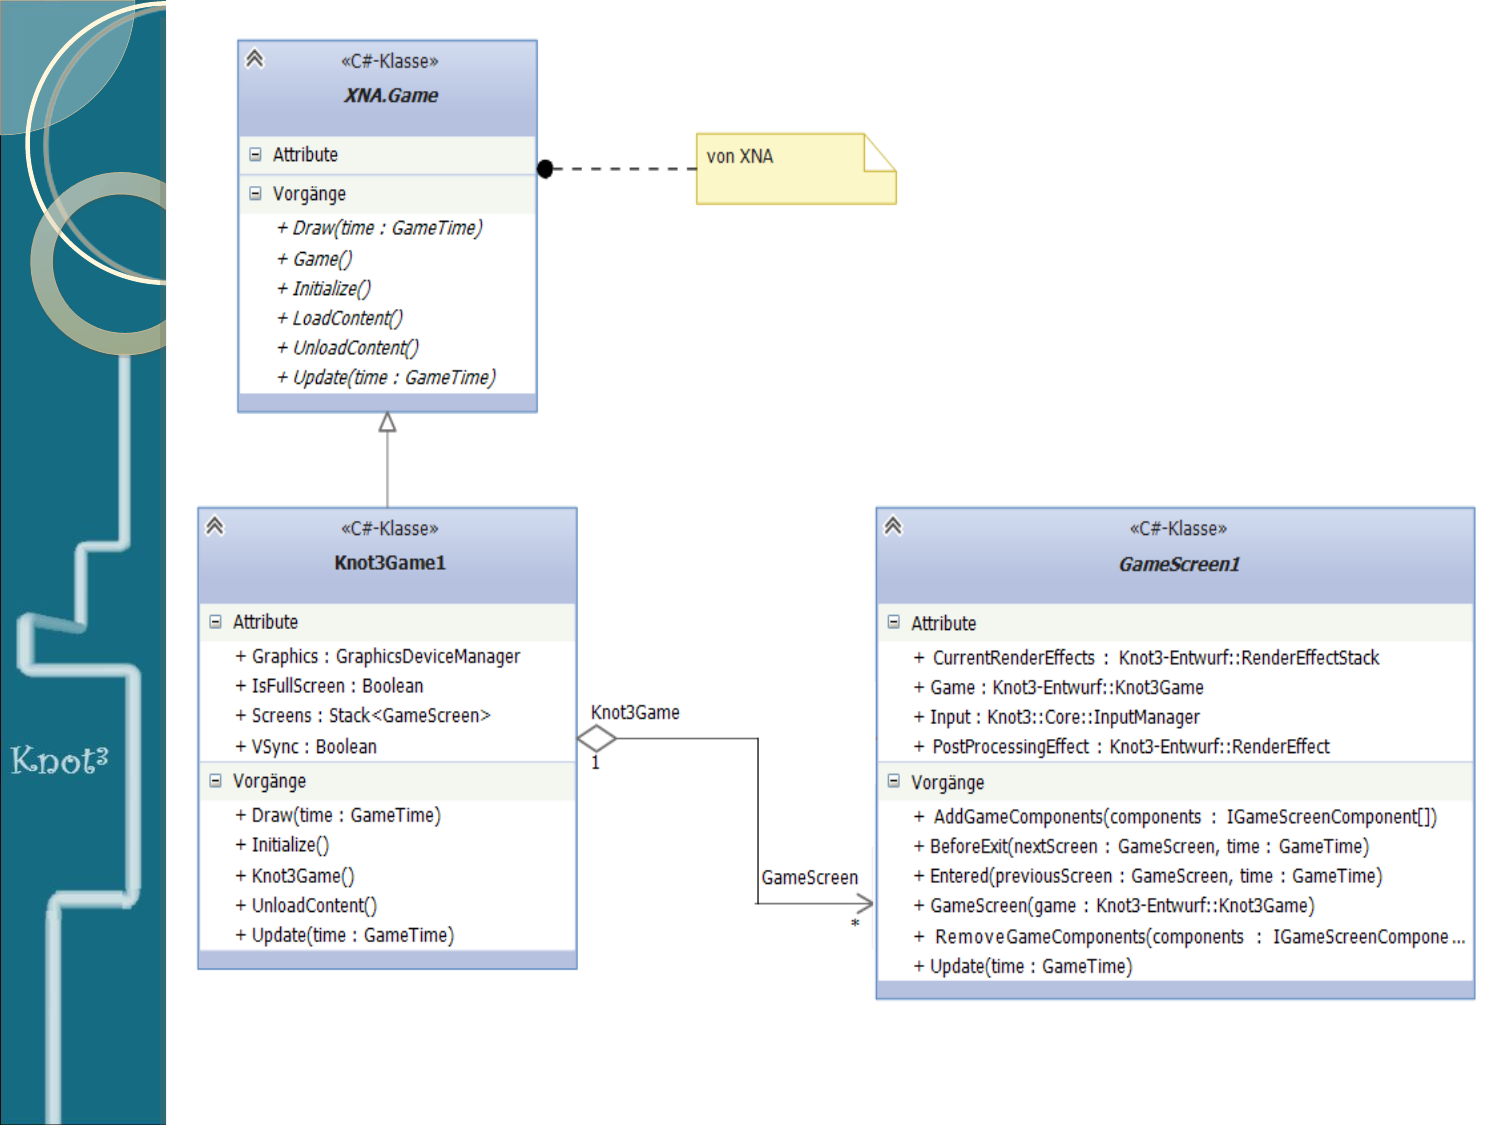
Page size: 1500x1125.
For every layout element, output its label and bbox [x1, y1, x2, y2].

picture [175, 23, 1500, 1020]
picture [0, 11, 166, 1125]
picture [136, 0, 166, 4]
